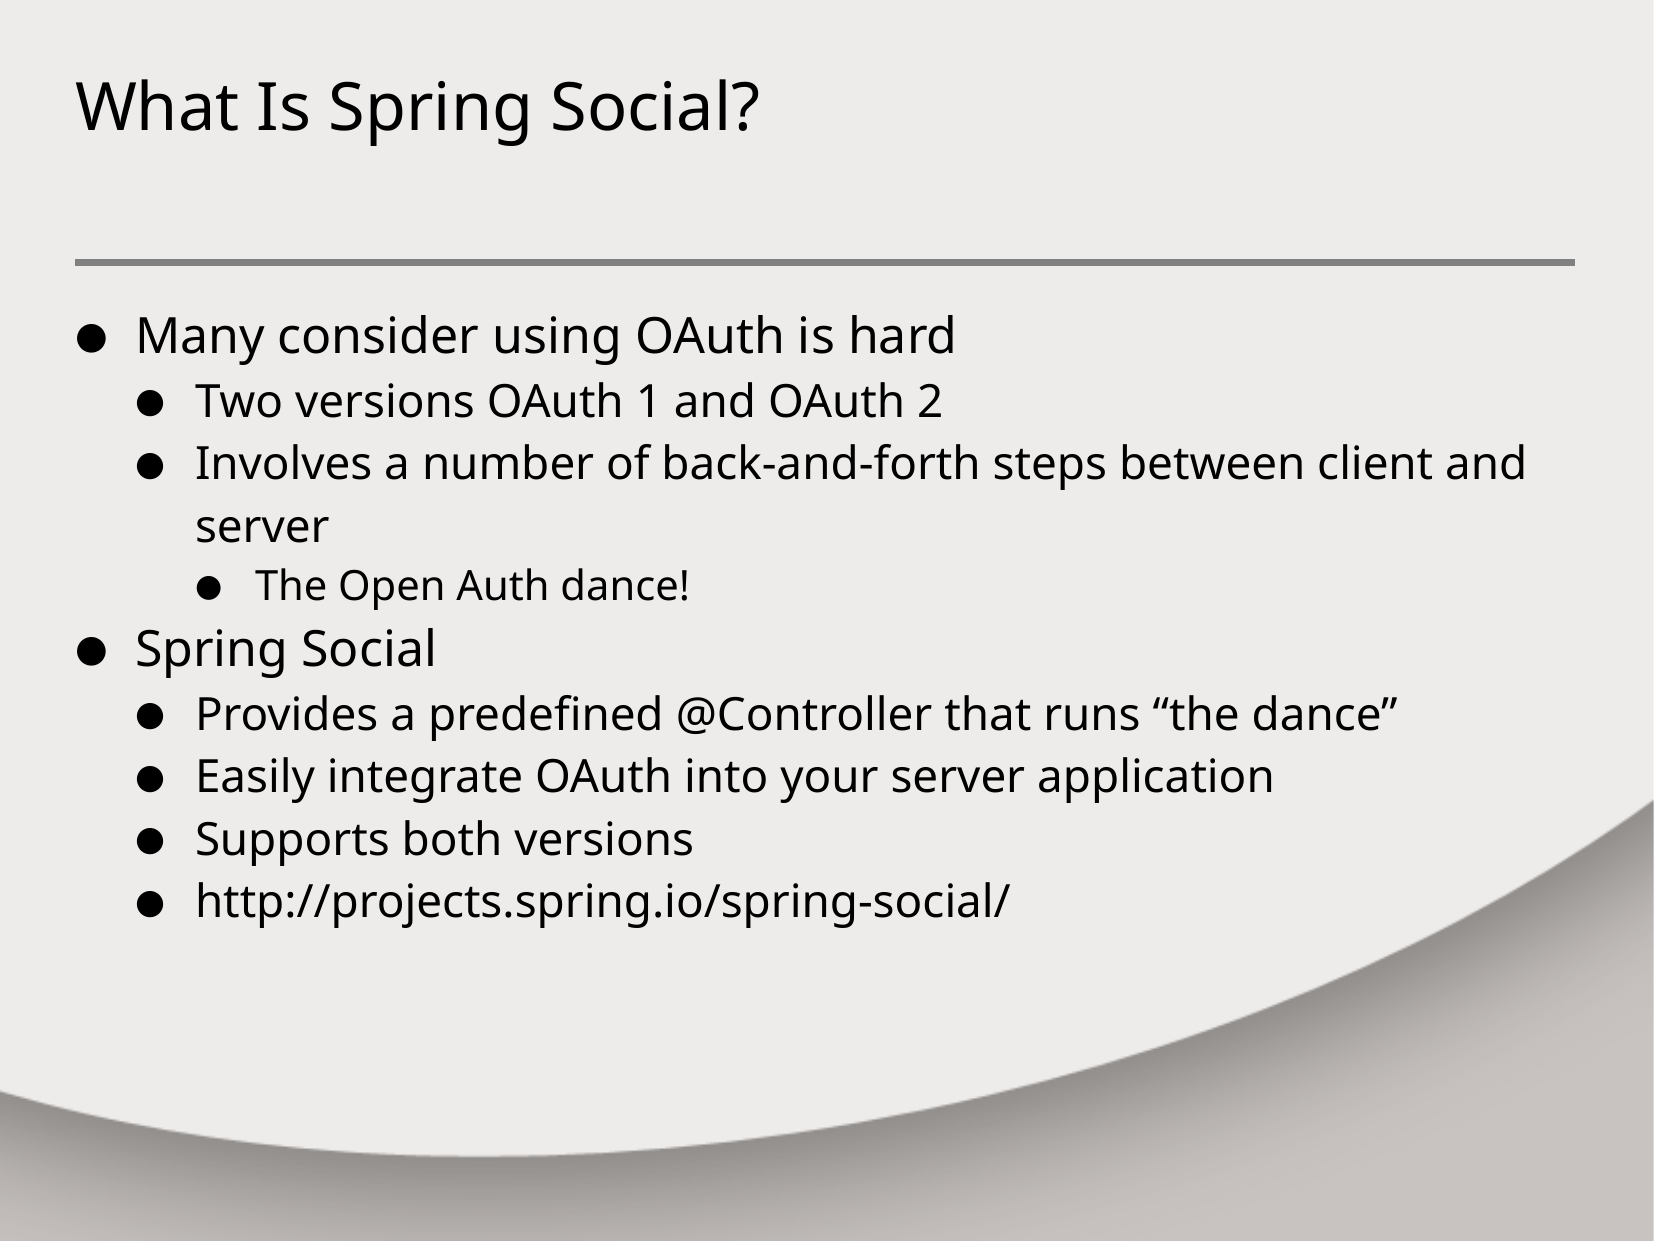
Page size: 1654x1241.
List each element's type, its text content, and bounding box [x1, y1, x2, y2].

title What Is Spring Social? [75, 75, 1576, 226]
picture [0, 0, 1654, 1241]
list Many consider using OAuth is hard Two versions OAuth 1 and OAuth 2 Involves a number of back-and-forth steps between client and server The Open Auth dance! Spring Social Provides a predefined @Controller that runs “the dance” Easily integrate OAuth into your server application Supports both versions http://projects.spring.io/spring-social/ [75, 300, 1576, 1163]
